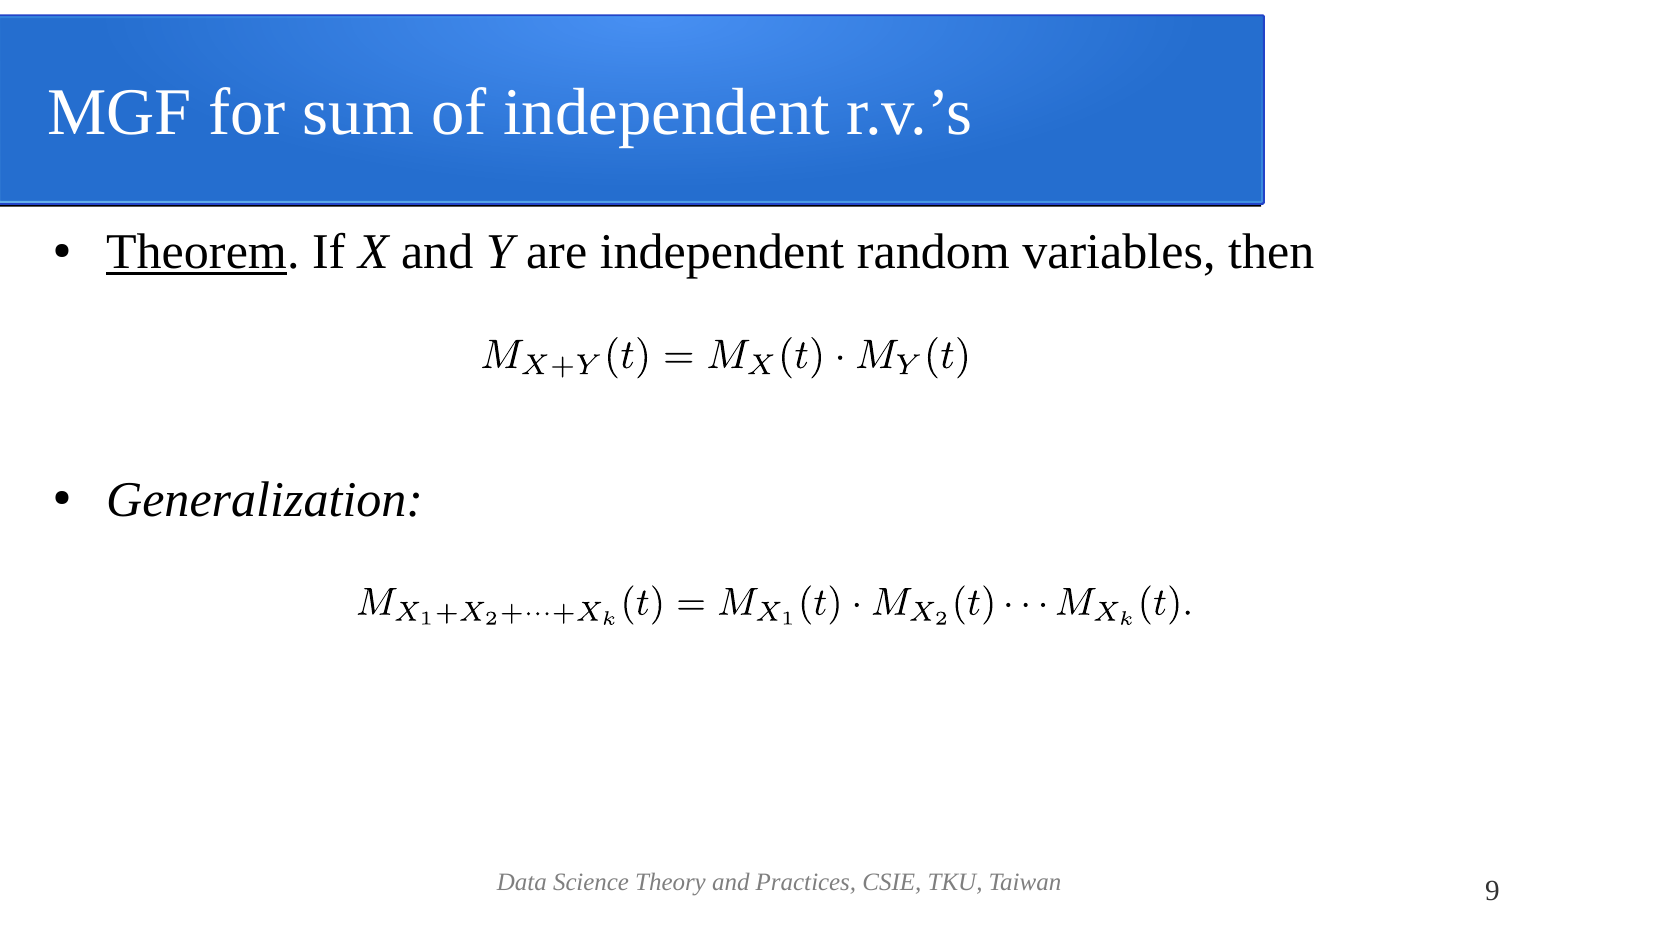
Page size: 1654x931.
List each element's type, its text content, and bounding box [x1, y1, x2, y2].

title MGF for sum of independent r.v.’s [47, 35, 1199, 189]
list Theorem. If X and Y are independent random variables, then Generalization: [35, 224, 1524, 764]
picture [480, 337, 967, 379]
picture [354, 583, 1192, 627]
